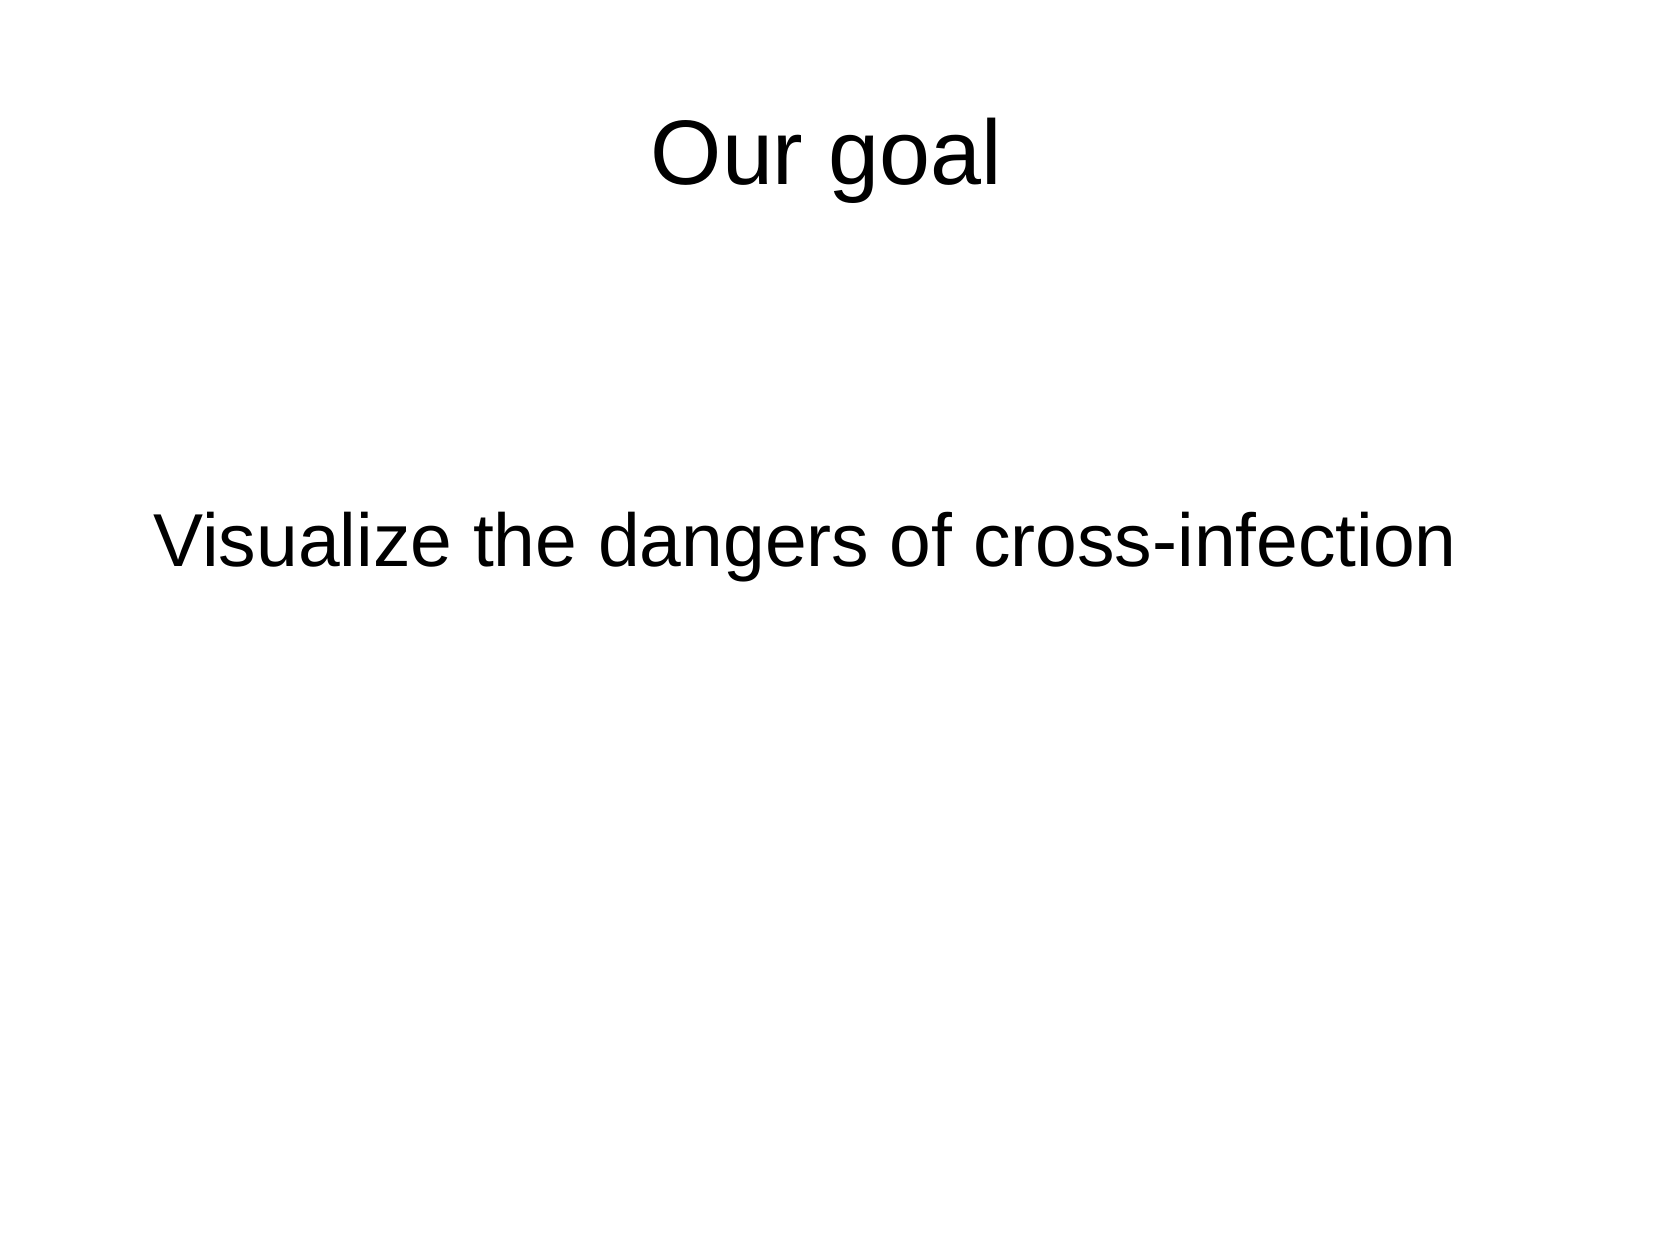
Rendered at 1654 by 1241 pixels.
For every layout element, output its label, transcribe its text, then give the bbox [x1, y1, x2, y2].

list Visualize the dangers of cross-infection [82, 290, 1538, 1010]
title Our goal [82, 49, 1571, 257]
